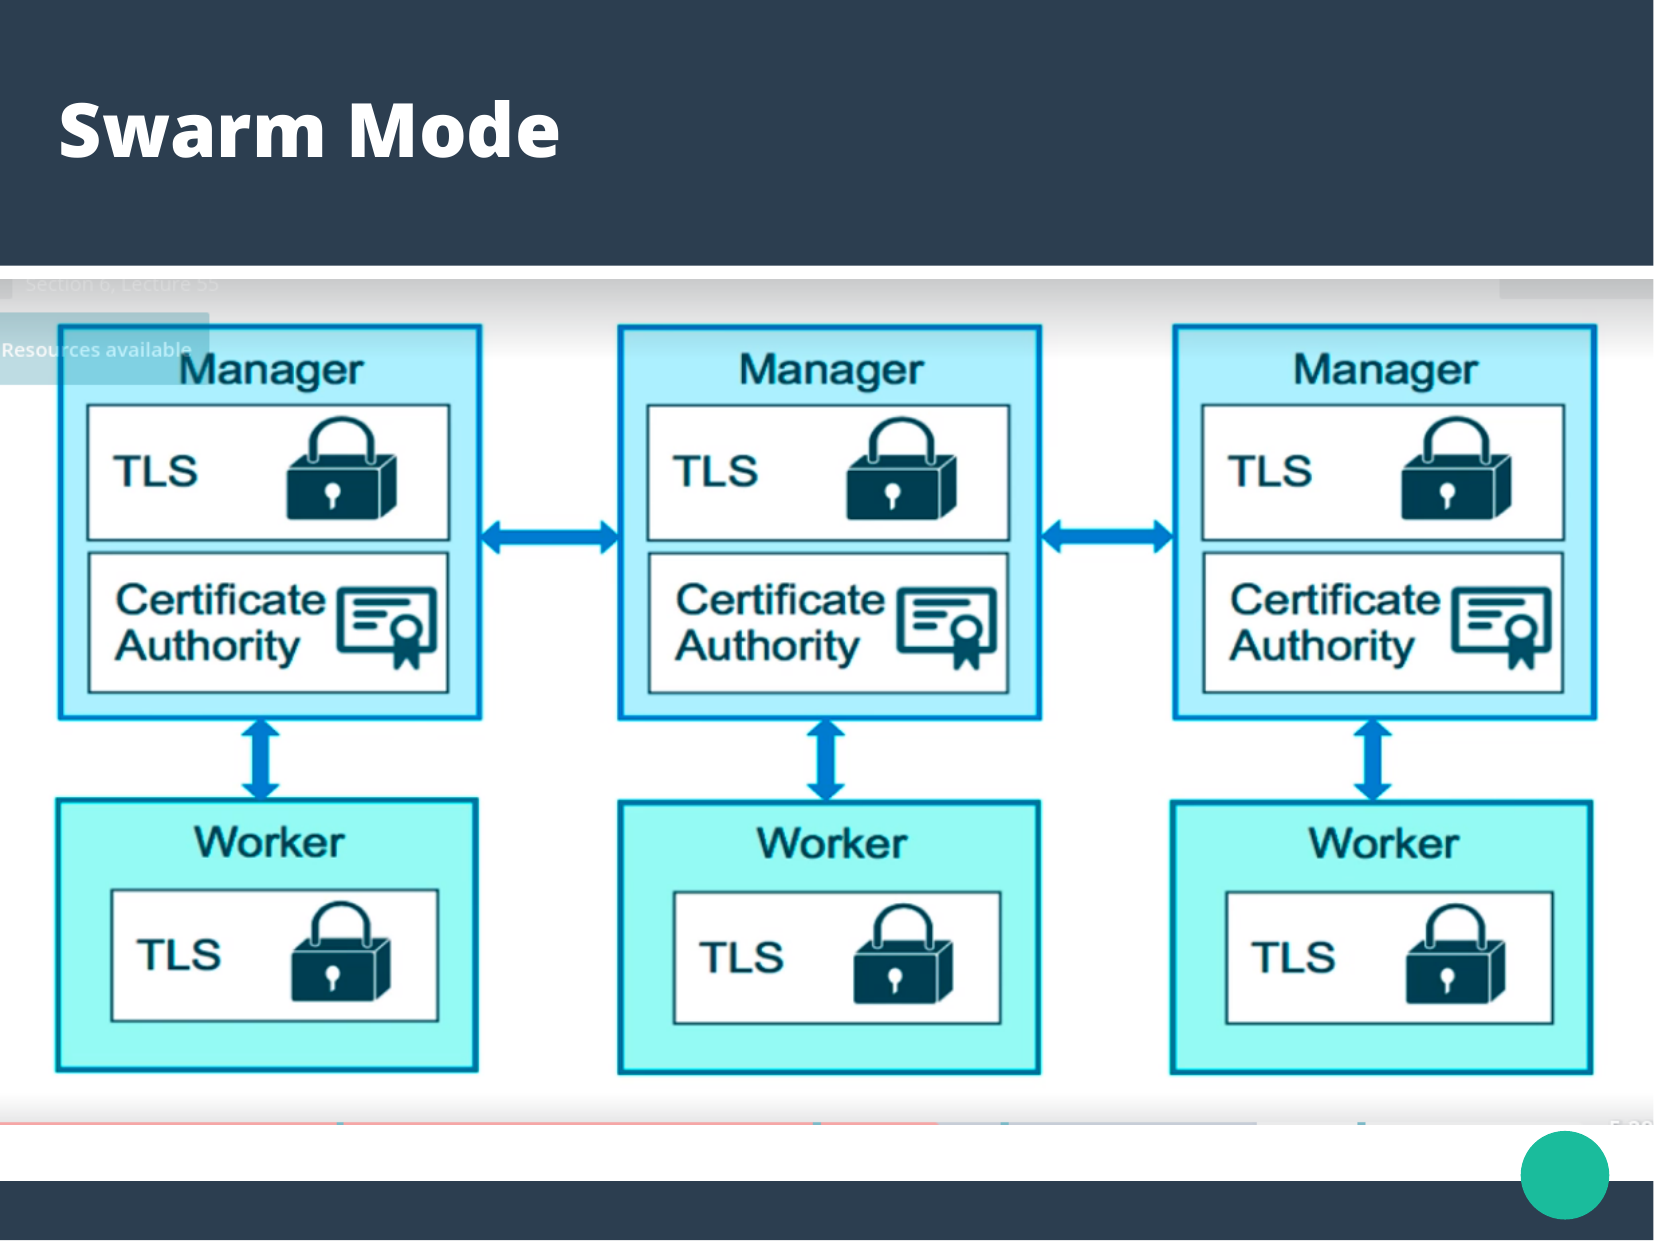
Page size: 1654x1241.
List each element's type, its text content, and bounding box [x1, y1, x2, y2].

title Swarm Mode [59, 49, 1595, 207]
picture [0, 279, 1654, 1125]
